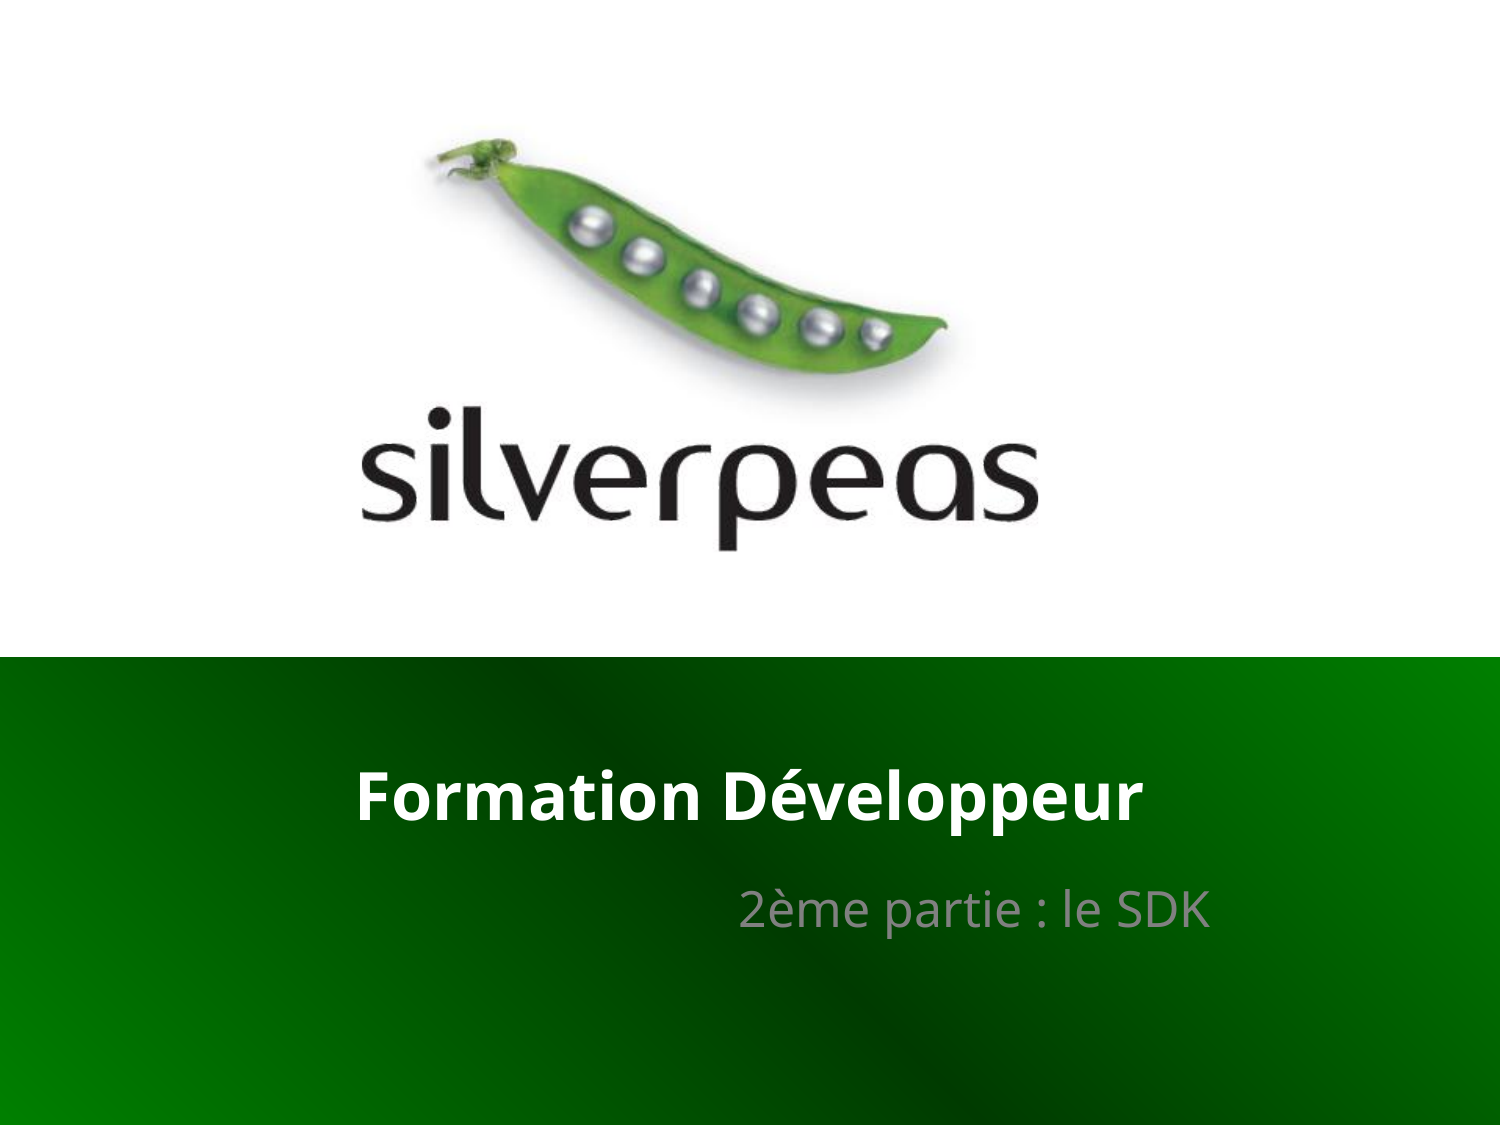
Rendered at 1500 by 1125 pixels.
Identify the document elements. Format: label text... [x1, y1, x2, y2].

title Formation Développeur [112, 727, 1388, 860]
subtitle 2ème partie : le SDK [450, 869, 1500, 953]
picture [312, 101, 1095, 585]
